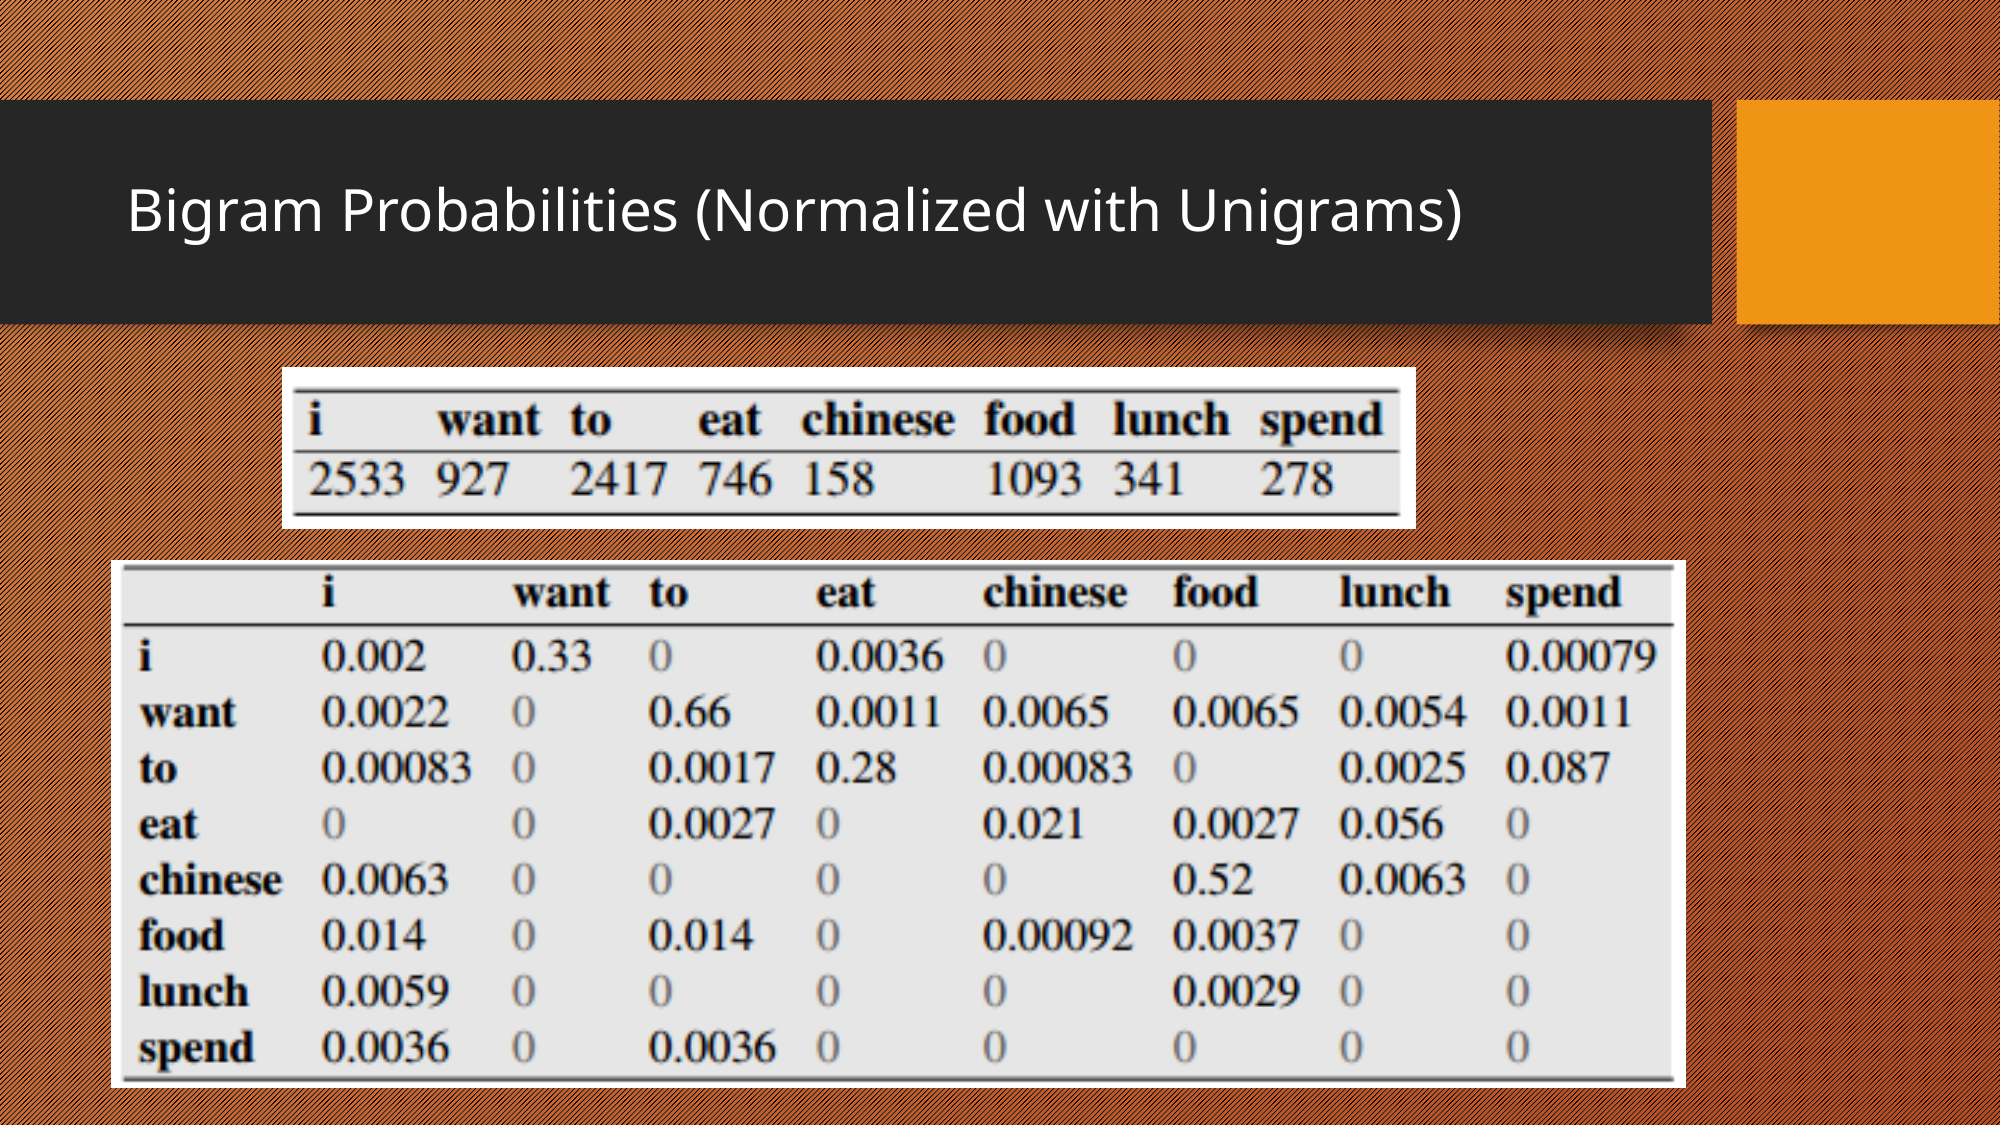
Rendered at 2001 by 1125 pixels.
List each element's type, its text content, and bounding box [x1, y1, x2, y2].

picture [0, 0, 2000, 1125]
title Bigram Probabilities (Normalized with Unigrams) [111, 123, 1689, 301]
